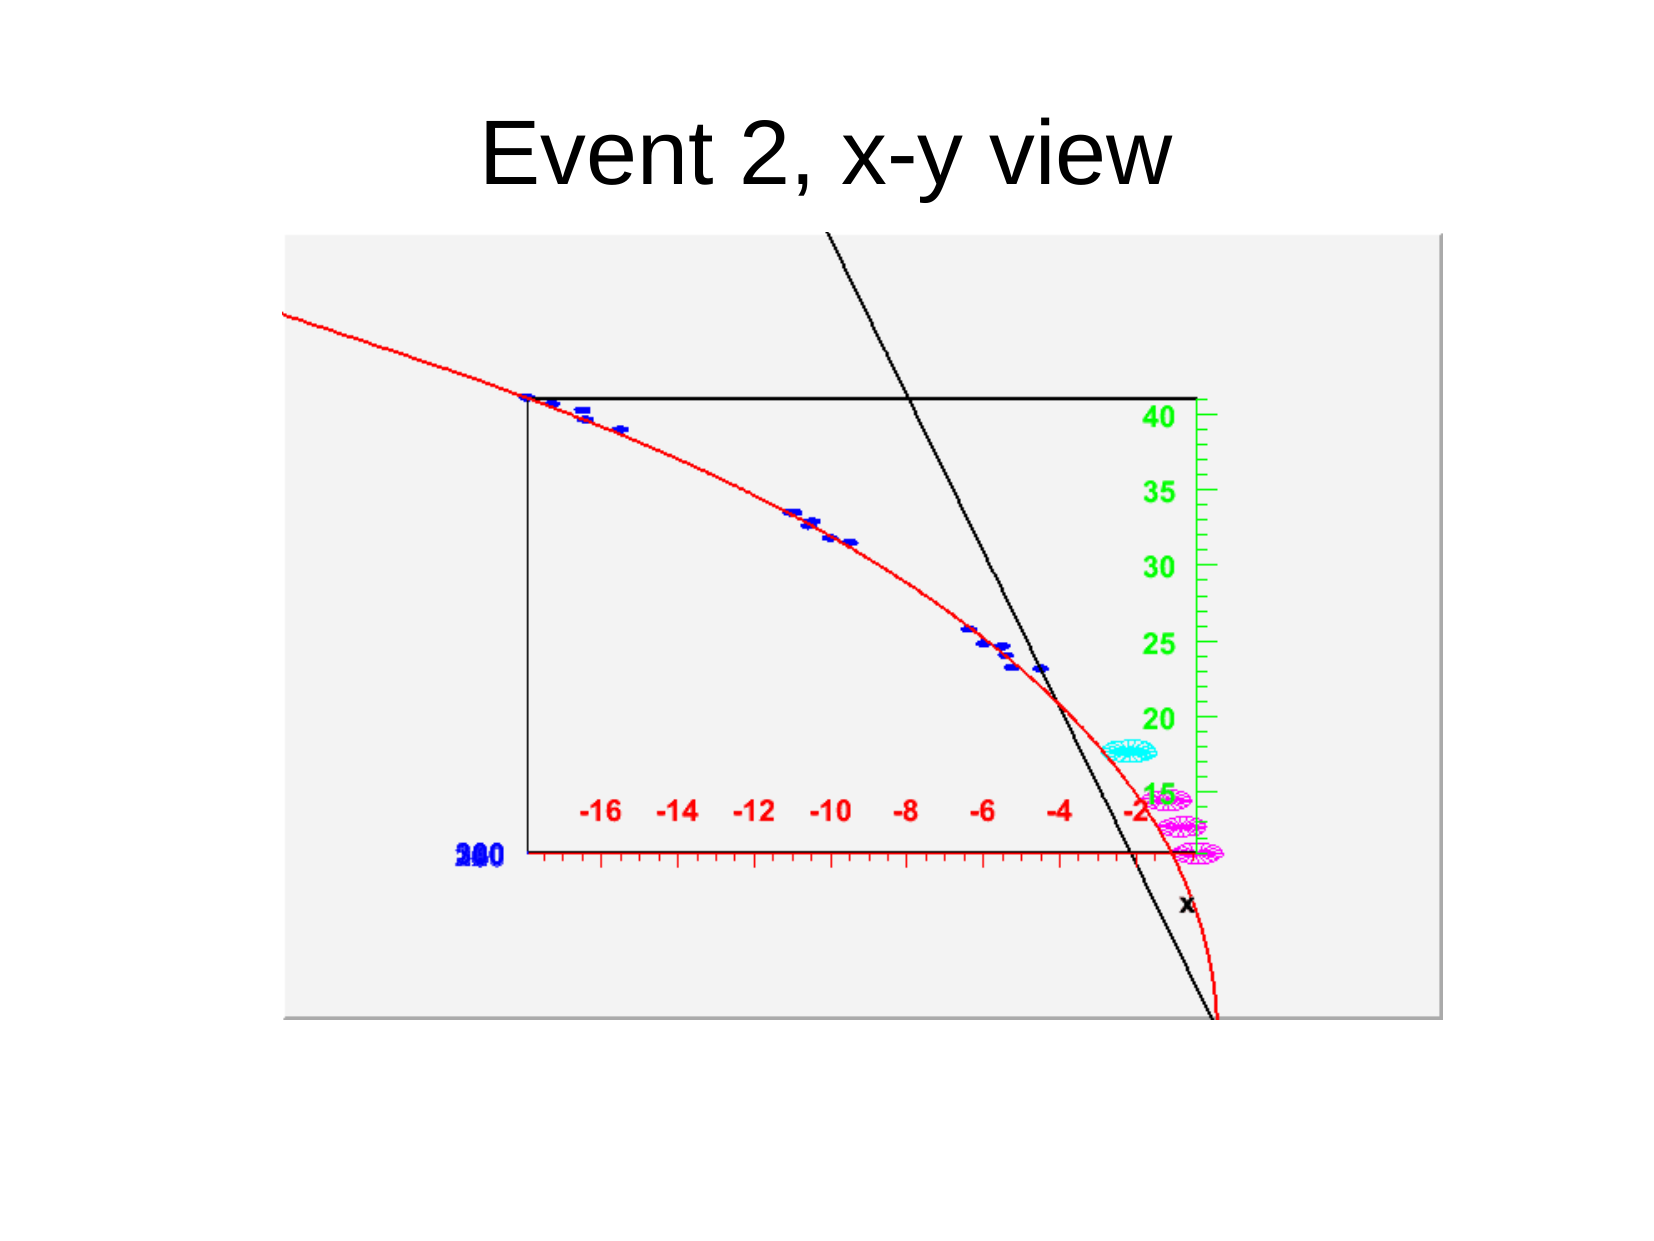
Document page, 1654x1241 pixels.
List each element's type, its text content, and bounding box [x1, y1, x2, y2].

title Event 2, x-y view [82, 56, 1571, 250]
picture [282, 250, 1443, 1020]
